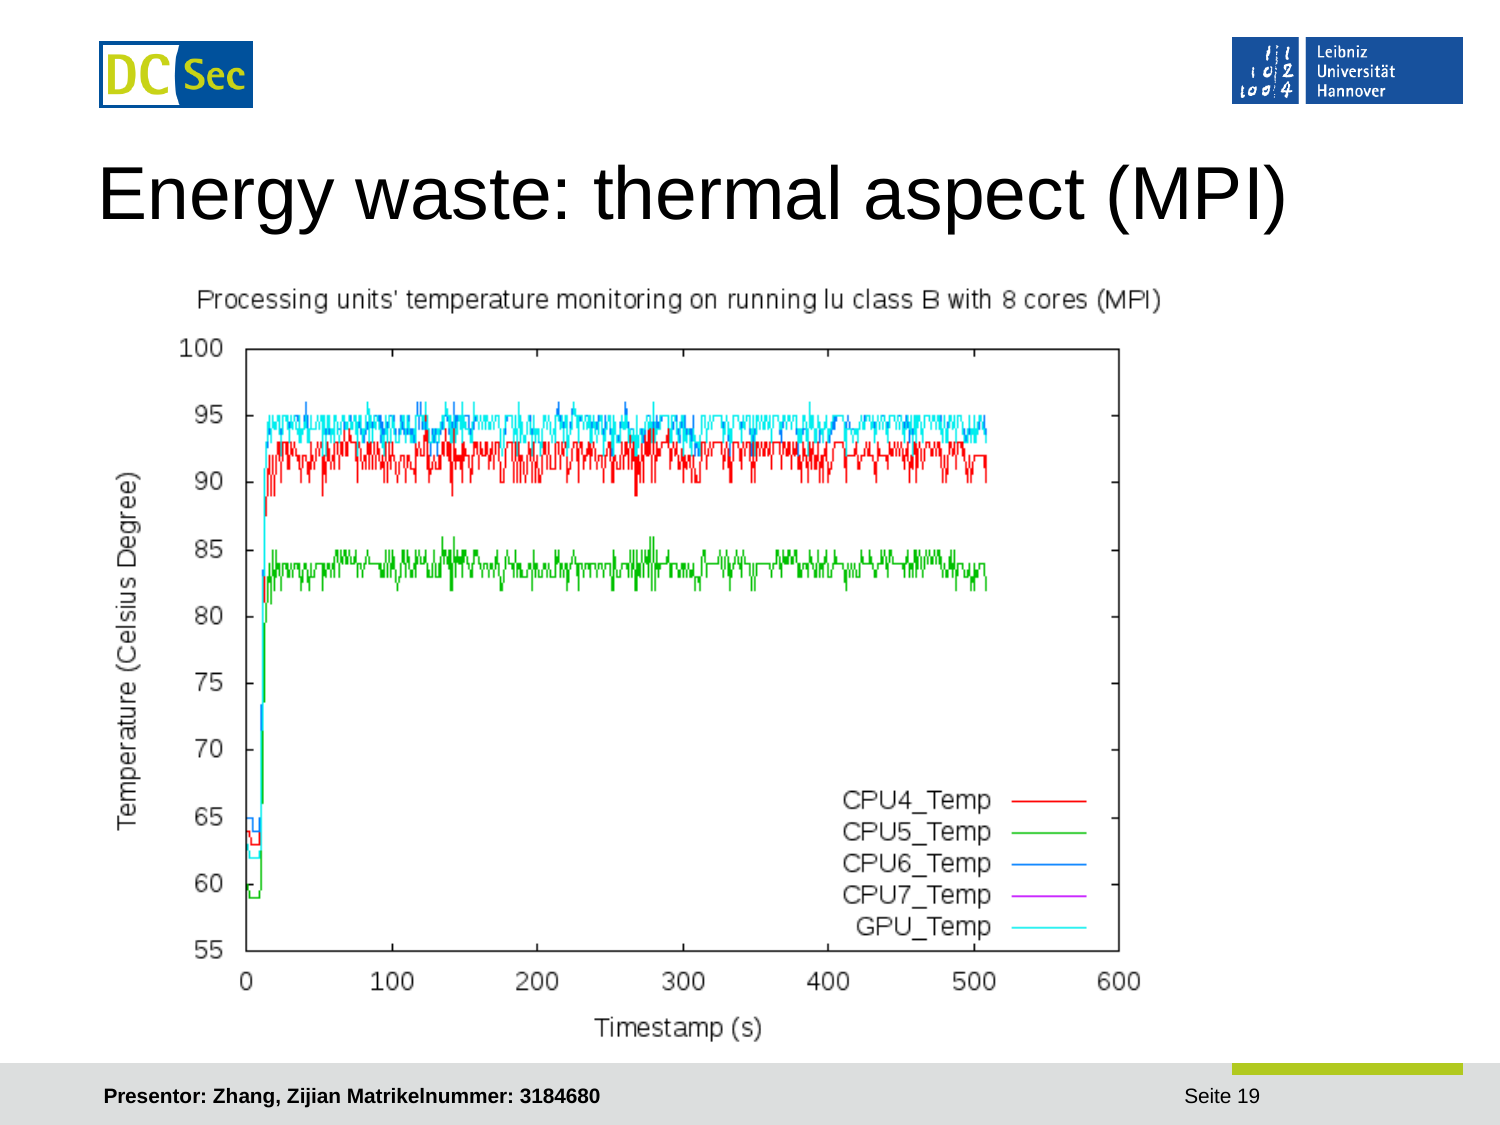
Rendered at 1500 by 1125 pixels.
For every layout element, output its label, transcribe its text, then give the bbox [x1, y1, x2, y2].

picture [106, 254, 1170, 1052]
picture [99, 41, 253, 108]
picture [1232, 37, 1463, 104]
title Energy waste: thermal aspect (MPI) [82, 137, 1463, 274]
text_box Presentor: Zhang, Zijian Matrikelnummer: 3184680 [88, 1074, 1181, 1125]
